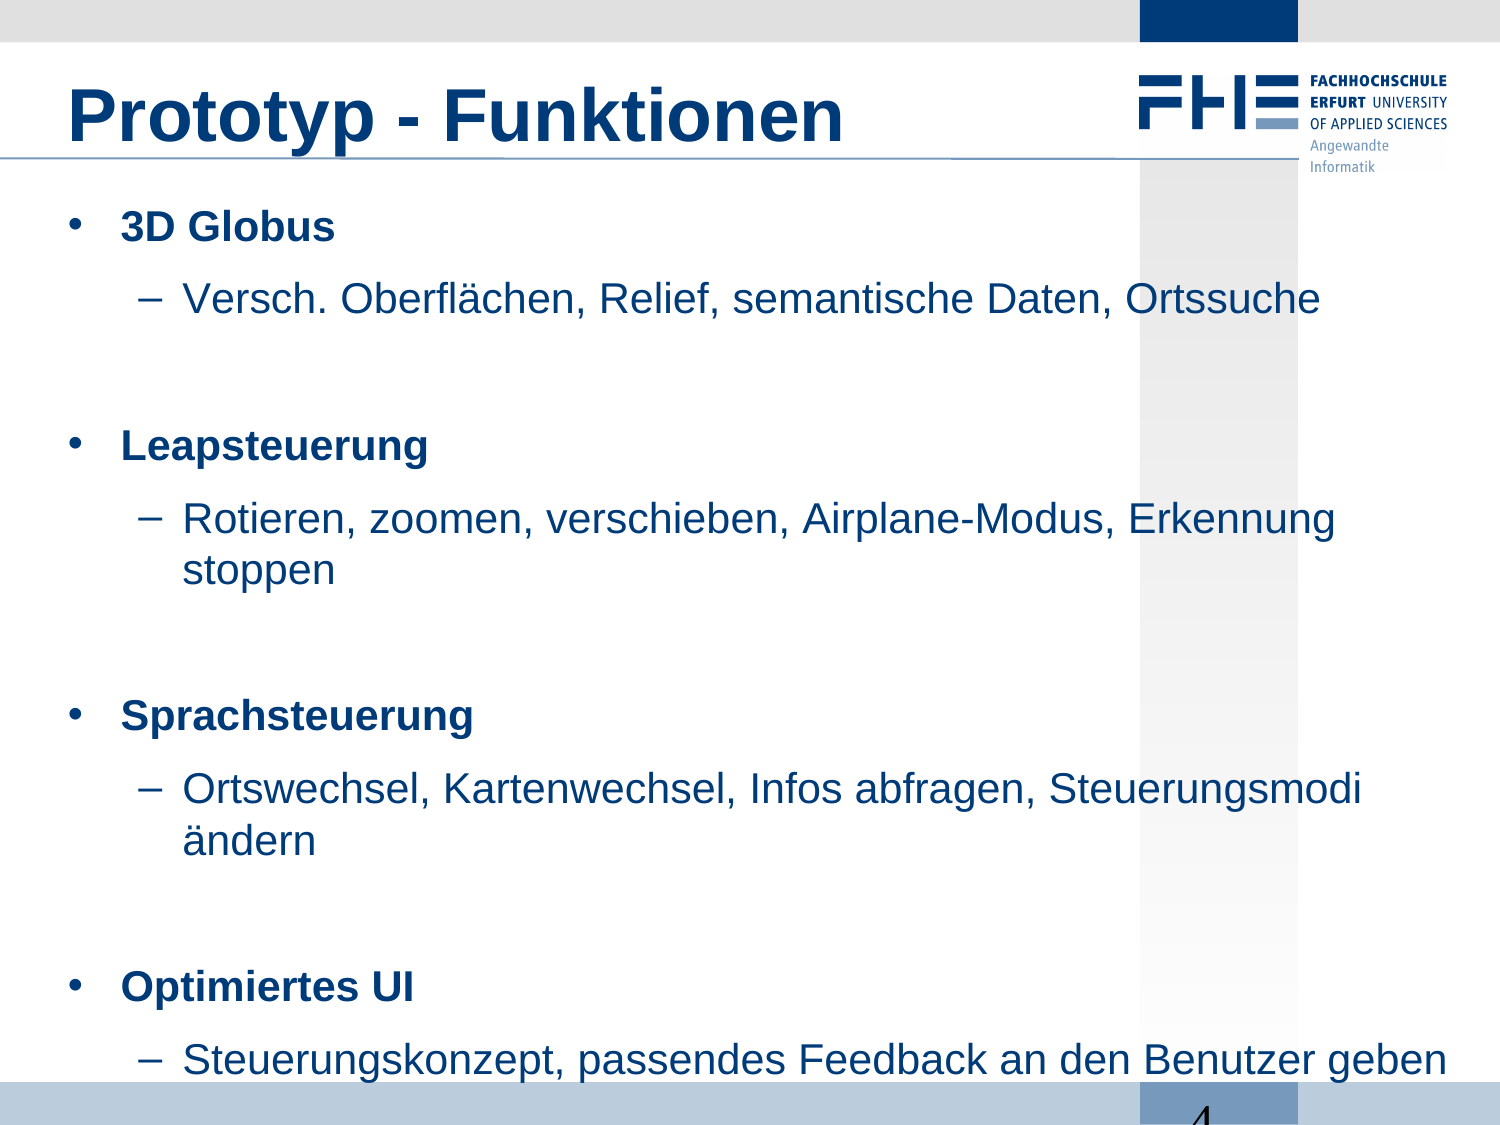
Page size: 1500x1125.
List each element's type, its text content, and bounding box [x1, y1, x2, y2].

picture [1139, 75, 1447, 172]
title Prototyp - Funktionen [53, 58, 1140, 142]
list 3D Globus Versch. Oberflächen, Relief, semantische Daten, Ortssuche Leapsteuerung Rotieren, zoomen, verschieben, Airplane-Modus, Erkennung stoppen Sprachsteuerung Ortswechsel, Kartenwechsel, Infos abfragen, Steuerungsmodi ändern Optimiertes UI Steuerungskonzept, passendes Feedback an den Benutzer geben [53, 190, 1500, 1100]
